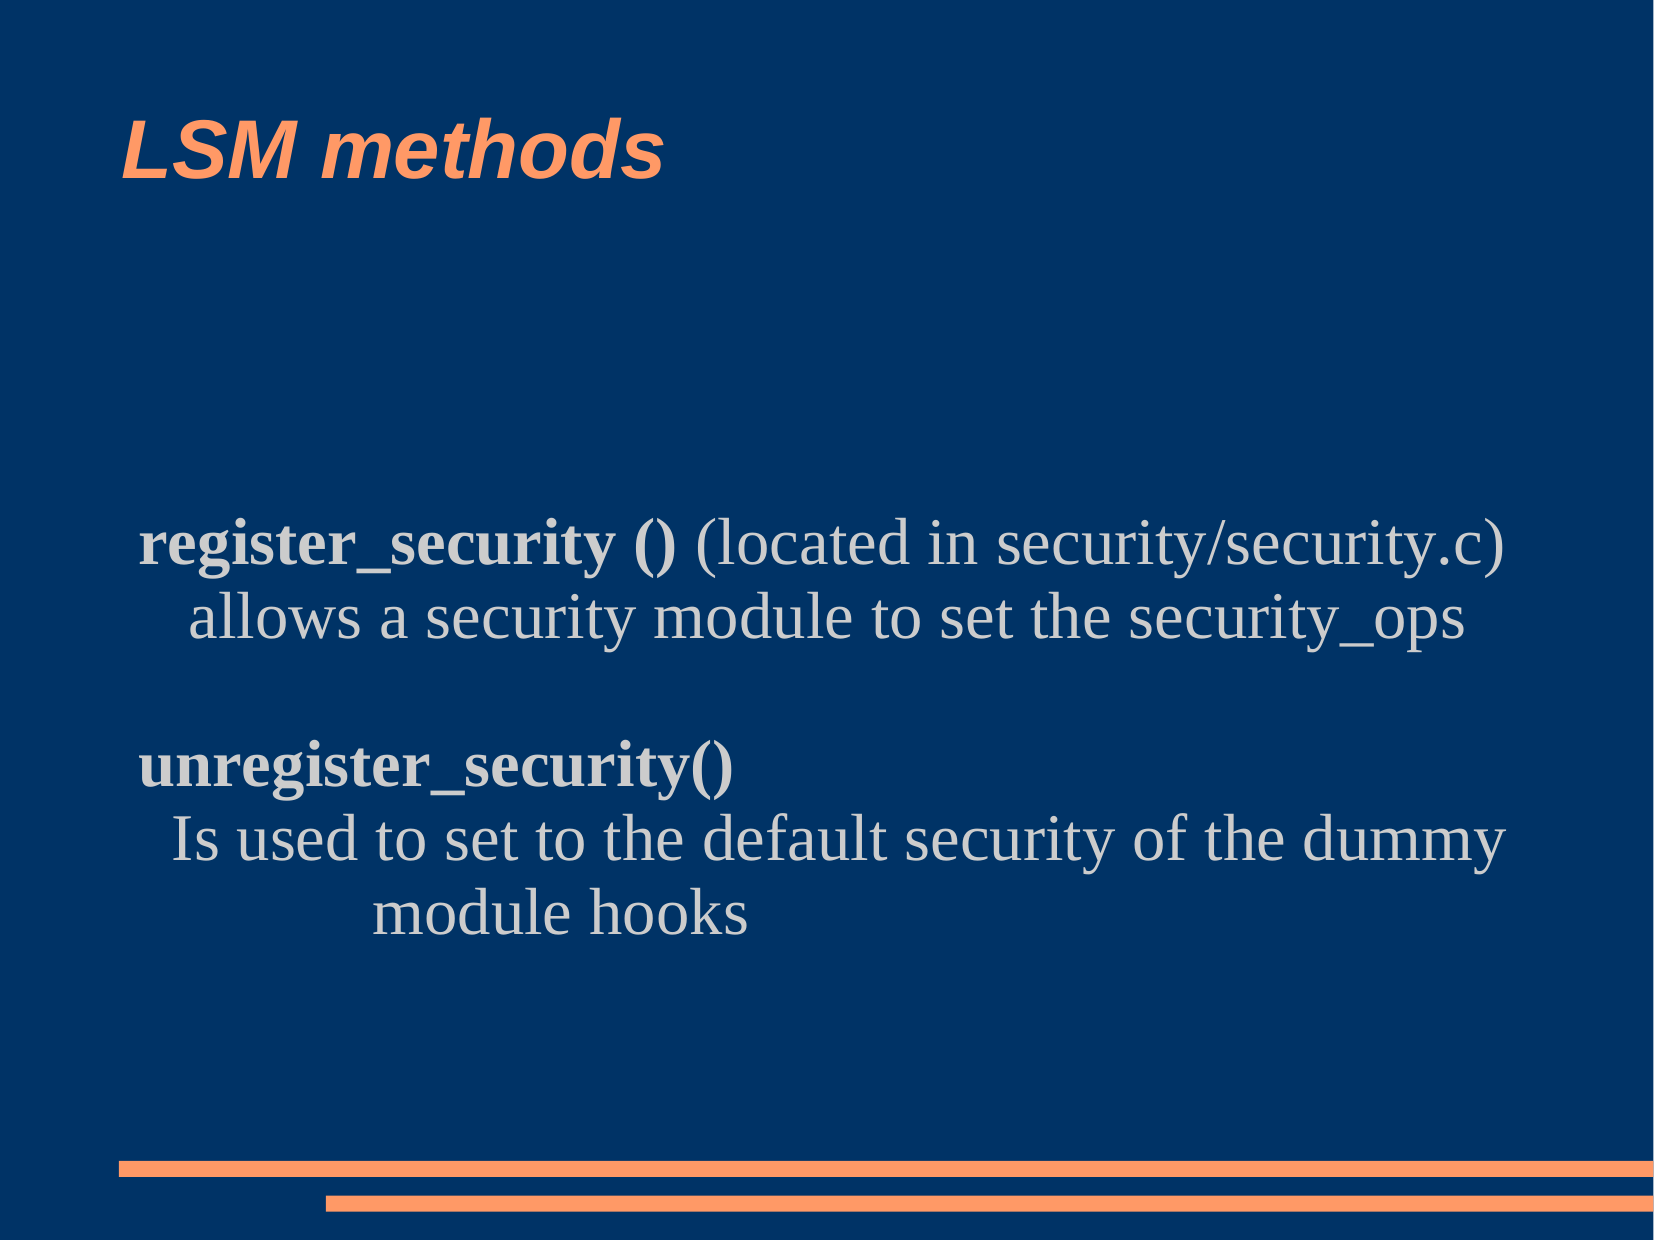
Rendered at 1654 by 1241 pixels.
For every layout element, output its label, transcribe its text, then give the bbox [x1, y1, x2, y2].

title LSM methods [121, 46, 1534, 254]
subtitle register_security () (located in security/security.c) allows a security module to set the security_ops unregister_security() Is used to set to the default security of the dummy module hooks [121, 322, 1561, 1133]
